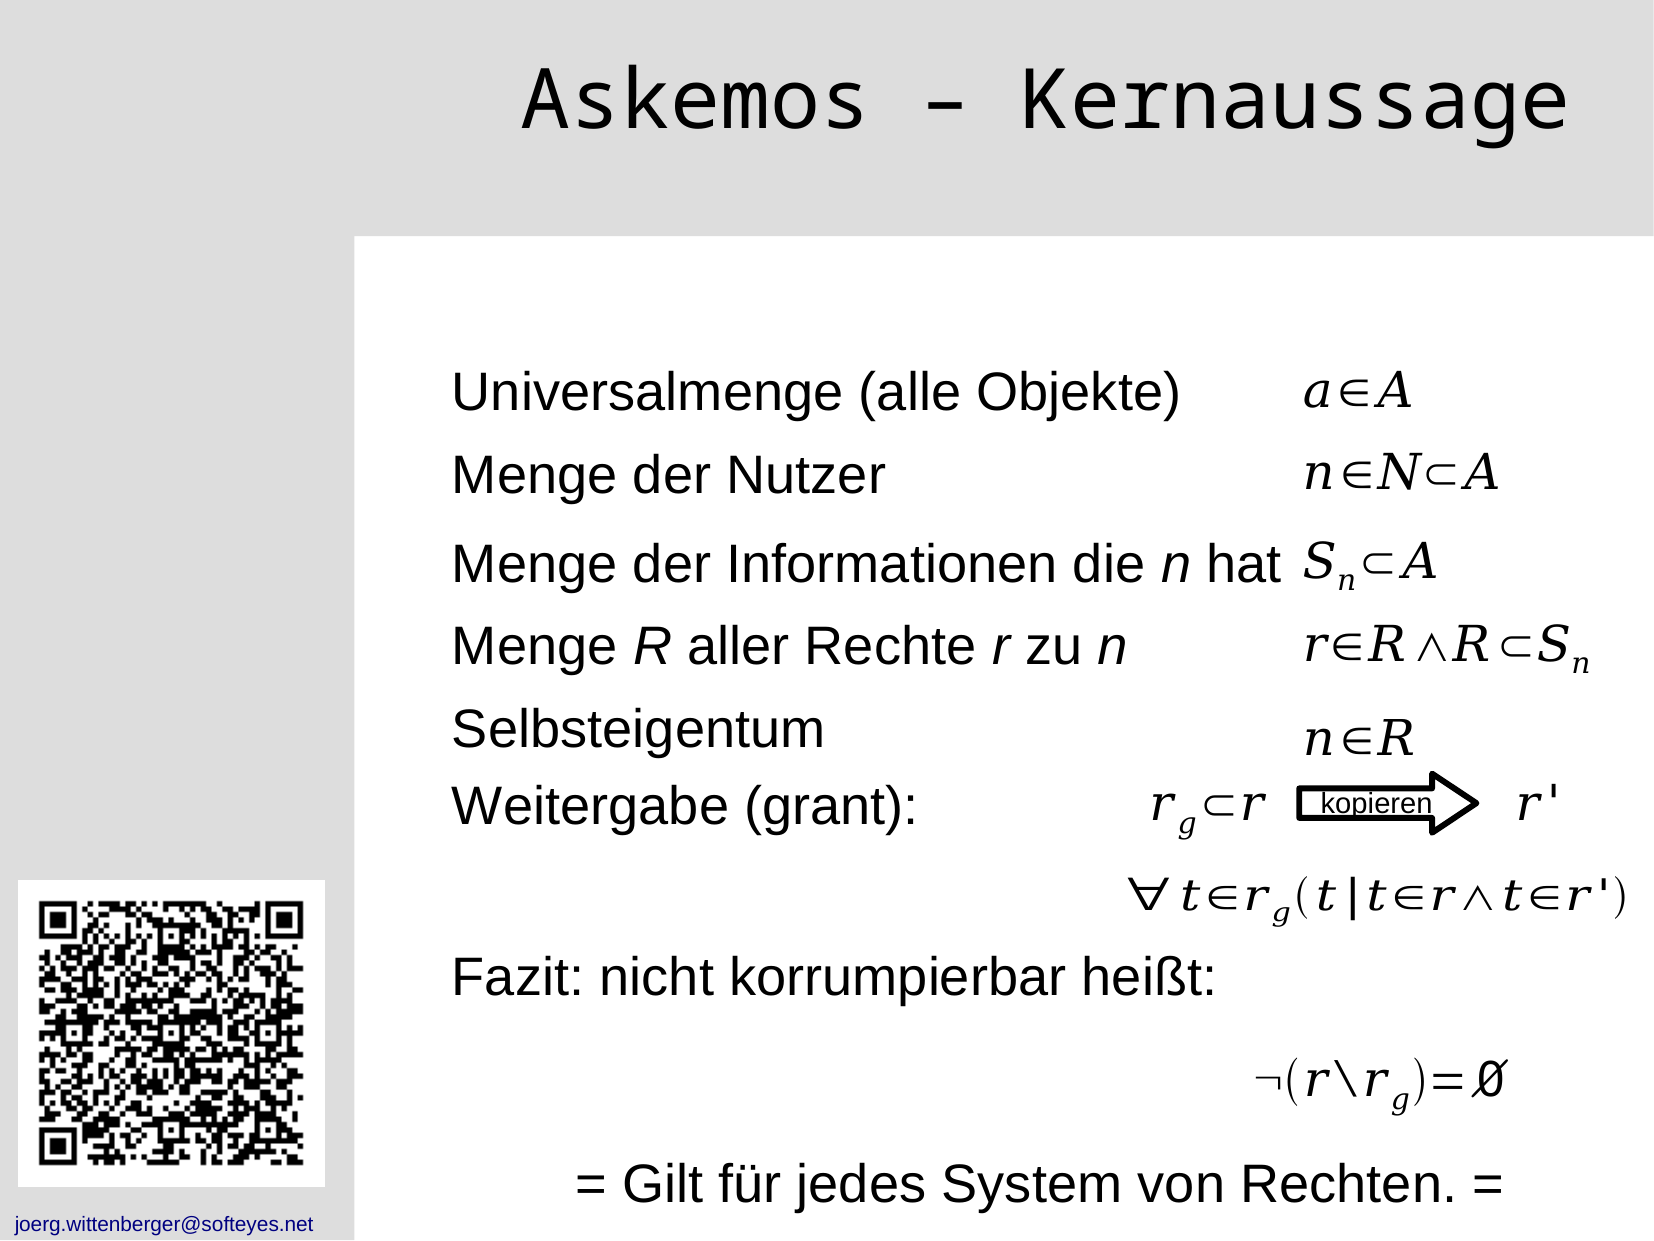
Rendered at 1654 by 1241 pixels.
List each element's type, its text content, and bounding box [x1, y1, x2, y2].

text_box Menge R aller Rechte r zu n [437, 608, 1143, 704]
title Askemos – Kernaussage [88, 0, 1571, 347]
chart [1113, 869, 1640, 928]
text_box Menge der Nutzer [437, 450, 902, 525]
text_box Menge der Informationen die n hat [437, 525, 1297, 621]
text_box Fazit: nicht korrumpierbar heißt: [437, 938, 1233, 1035]
text_box Universalmenge (alle Objekte) [437, 354, 1213, 450]
chart [1136, 774, 1276, 841]
text_box = Gilt für jedes System von Rechten. = [561, 1145, 1521, 1241]
picture [18, 880, 325, 1188]
chart [1290, 443, 1513, 502]
text_box kopieren [1299, 773, 1477, 833]
chart [1290, 532, 1449, 598]
chart [1241, 1050, 1526, 1117]
text_box Selbsteigentum [437, 690, 842, 787]
chart [1503, 774, 1573, 832]
chart [1290, 360, 1424, 419]
chart [1290, 614, 1602, 681]
chart [1290, 709, 1425, 768]
text_box Weitergabe (grant): [437, 767, 935, 864]
